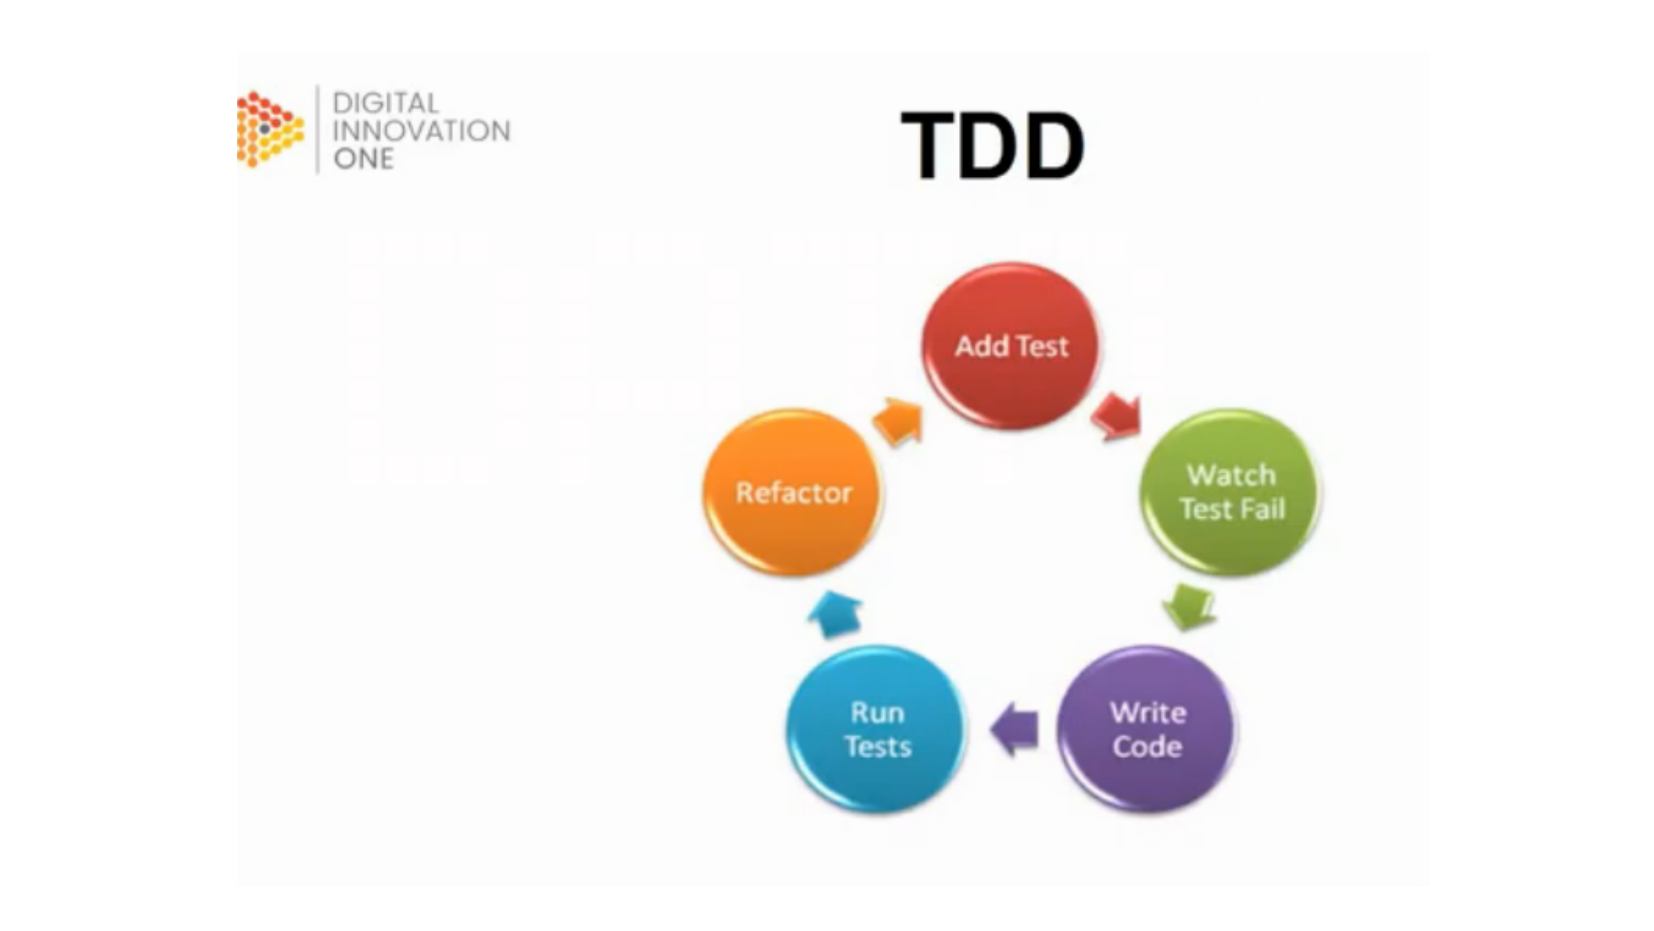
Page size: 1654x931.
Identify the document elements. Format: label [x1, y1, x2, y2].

picture [237, 51, 1429, 886]
